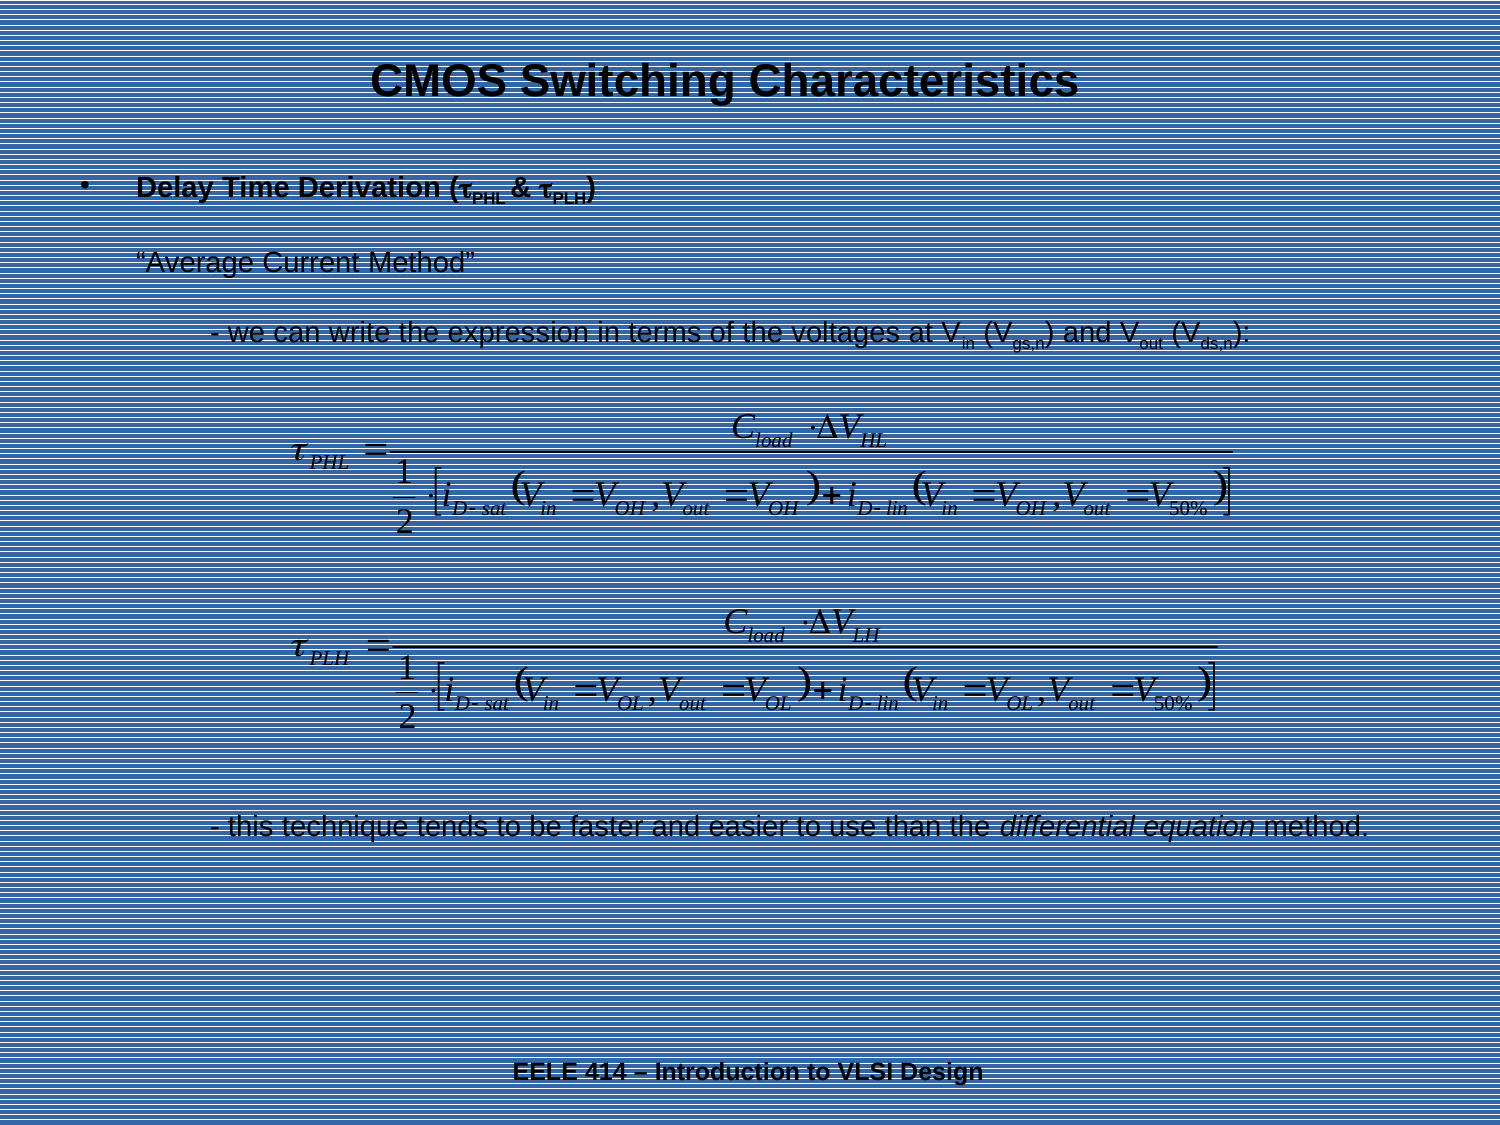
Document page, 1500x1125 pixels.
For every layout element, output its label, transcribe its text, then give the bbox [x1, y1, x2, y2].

title CMOS Switching Characteristics [87, 37, 1363, 120]
list Delay Time Derivation (PHL & PLH) “Average Current Method” - we can write the expression in terms of the voltages at Vin (Vgs,n) and Vout (Vds,n): - this technique tends to be faster and easier to use than the differential equation method. [64, 160, 1471, 988]
chart [289, 403, 1244, 738]
picture [287, 402, 1240, 736]
